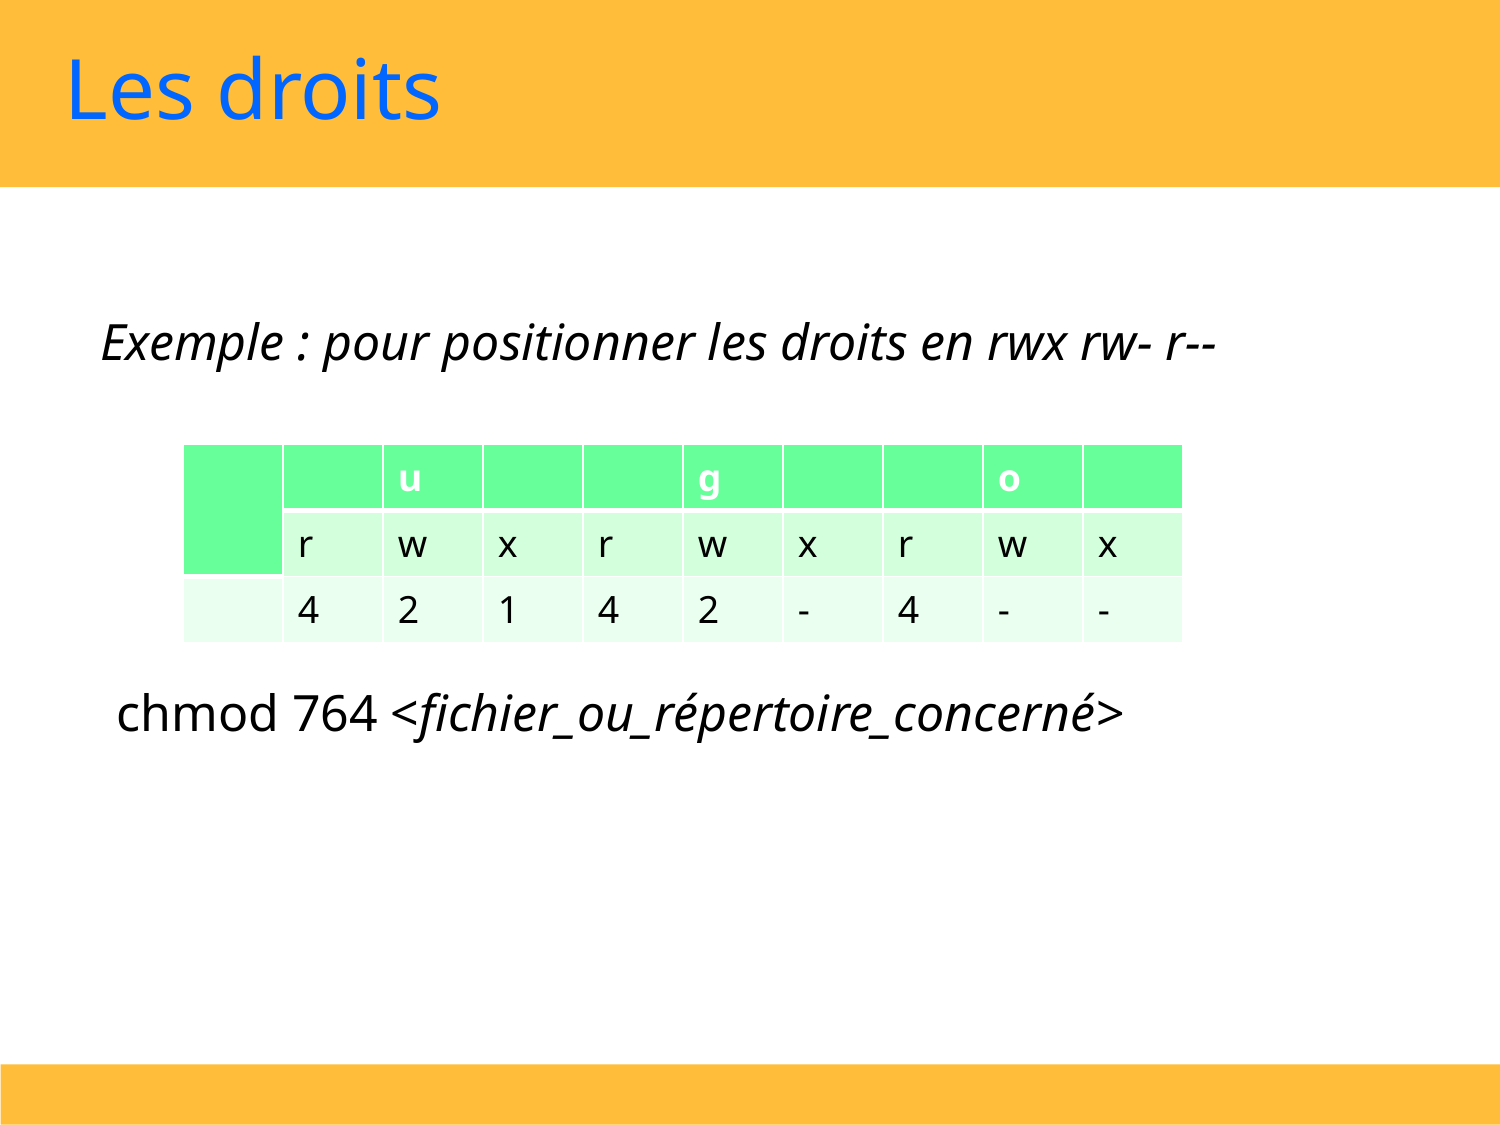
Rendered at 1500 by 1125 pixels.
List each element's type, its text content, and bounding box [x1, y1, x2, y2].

table_header u [384, 445, 482, 508]
table_cell 4 [584, 577, 682, 642]
table_header [784, 445, 882, 508]
table_cell 2 [684, 577, 782, 642]
table_header [1084, 445, 1182, 508]
table_header [484, 445, 582, 508]
table_cell r [584, 513, 682, 576]
table_cell - [784, 577, 882, 642]
table_cell - [984, 577, 1082, 642]
text_box Les droits [49, 24, 1450, 148]
table_cell [184, 579, 282, 642]
table_cell x [484, 513, 582, 576]
table_cell x [1084, 513, 1182, 576]
table_header o [984, 445, 1082, 508]
table_cell 1 [484, 577, 582, 642]
table_cell 4 [284, 577, 382, 642]
table_cell - [1084, 577, 1182, 642]
table_header [284, 445, 382, 508]
table_header [884, 445, 982, 508]
table_cell w [684, 513, 782, 576]
table_cell w [384, 513, 482, 576]
table_header g [684, 445, 782, 508]
text_box chmod 764 <fichier_ou_répertoire_concerné> [101, 670, 1288, 745]
table_cell r [284, 513, 382, 576]
table_cell w [984, 513, 1082, 576]
table_cell r [884, 513, 982, 576]
table_header [584, 445, 682, 508]
text_box Exemple : pour positionner les droits en rwx rw- r-- [85, 302, 1420, 378]
table_cell 2 [384, 577, 482, 642]
table_cell 4 [884, 577, 982, 642]
table_header [184, 445, 282, 574]
table_cell x [784, 513, 882, 576]
